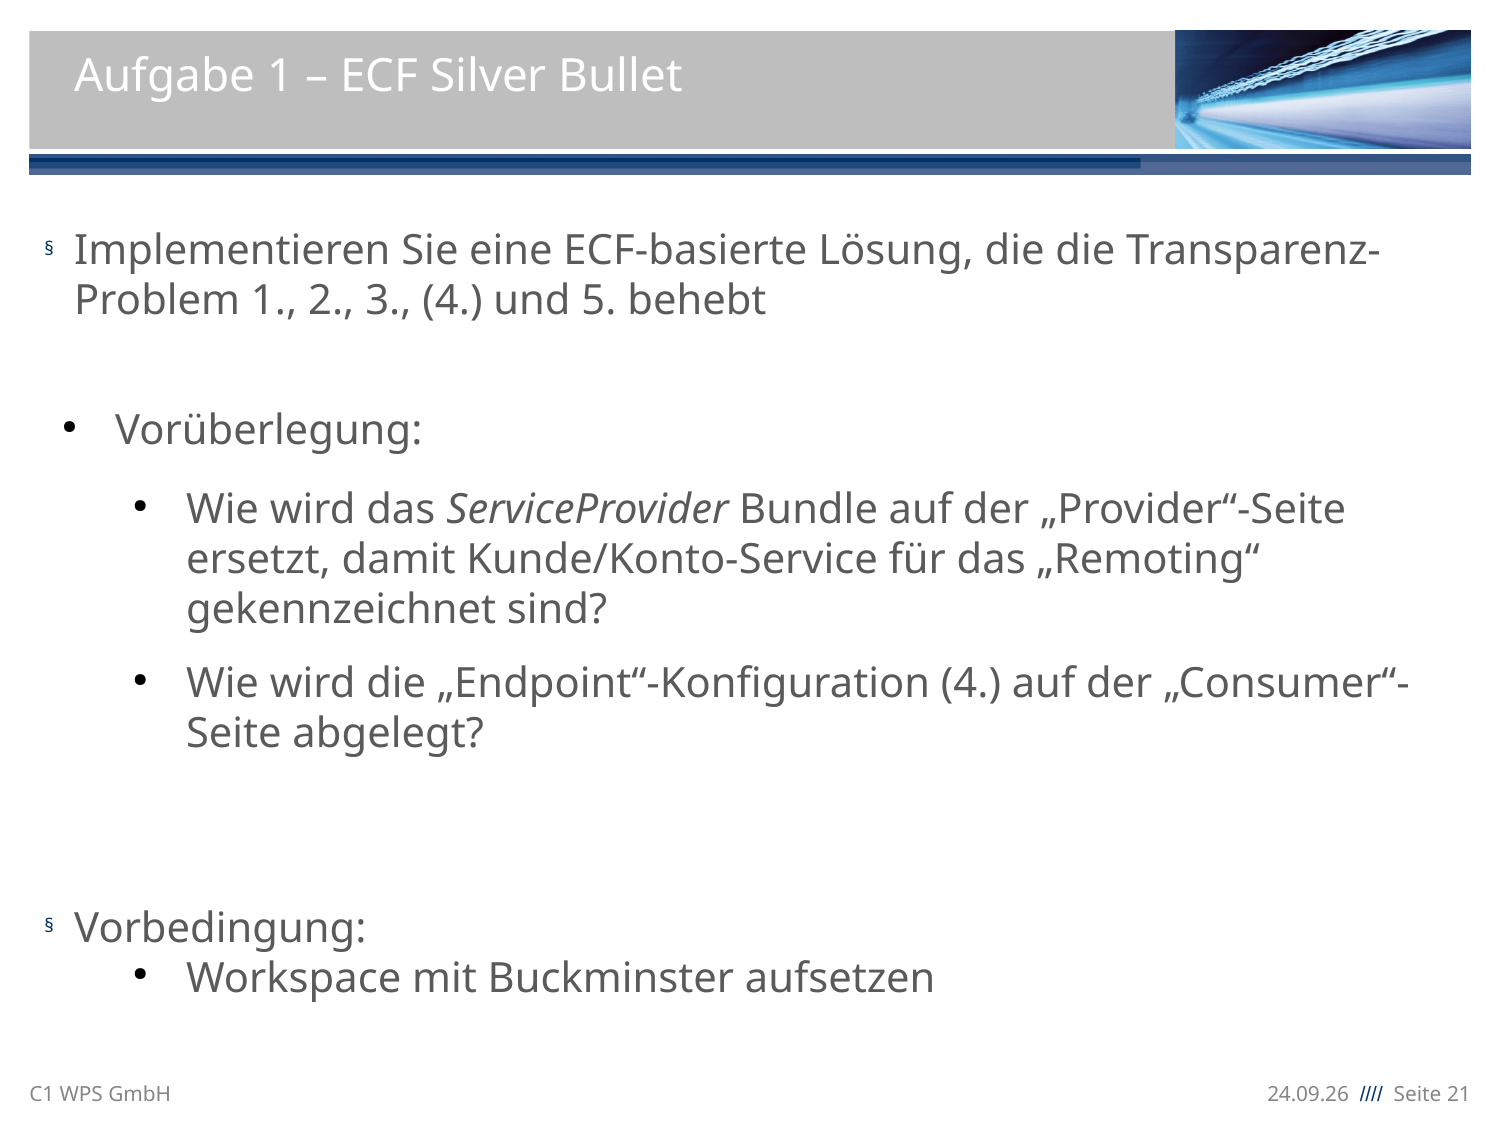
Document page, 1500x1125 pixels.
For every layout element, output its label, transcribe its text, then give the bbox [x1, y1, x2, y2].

picture [1175, 30, 1471, 149]
list Implementieren Sie eine ECF-basierte Lösung, die die Transparenz-Problem 1., 2., 3., (4.) und 5. behebt Vorüberlegung: Wie wird das ServiceProvider Bundle auf der „Provider“-Seite ersetzt, damit Kunde/Konto-Service für das „Remoting“ gekennzeichnet sind? Wie wird die „Endpoint“-Konfiguration (4.) auf der „Consumer“-Seite abgelegt? Vorbedingung: Workspace mit Buckminster aufsetzen [29, 208, 1471, 1059]
title Aufgabe 1 – ECF Silver Bullet [29, 31, 1176, 149]
picture [29, 154, 1471, 175]
